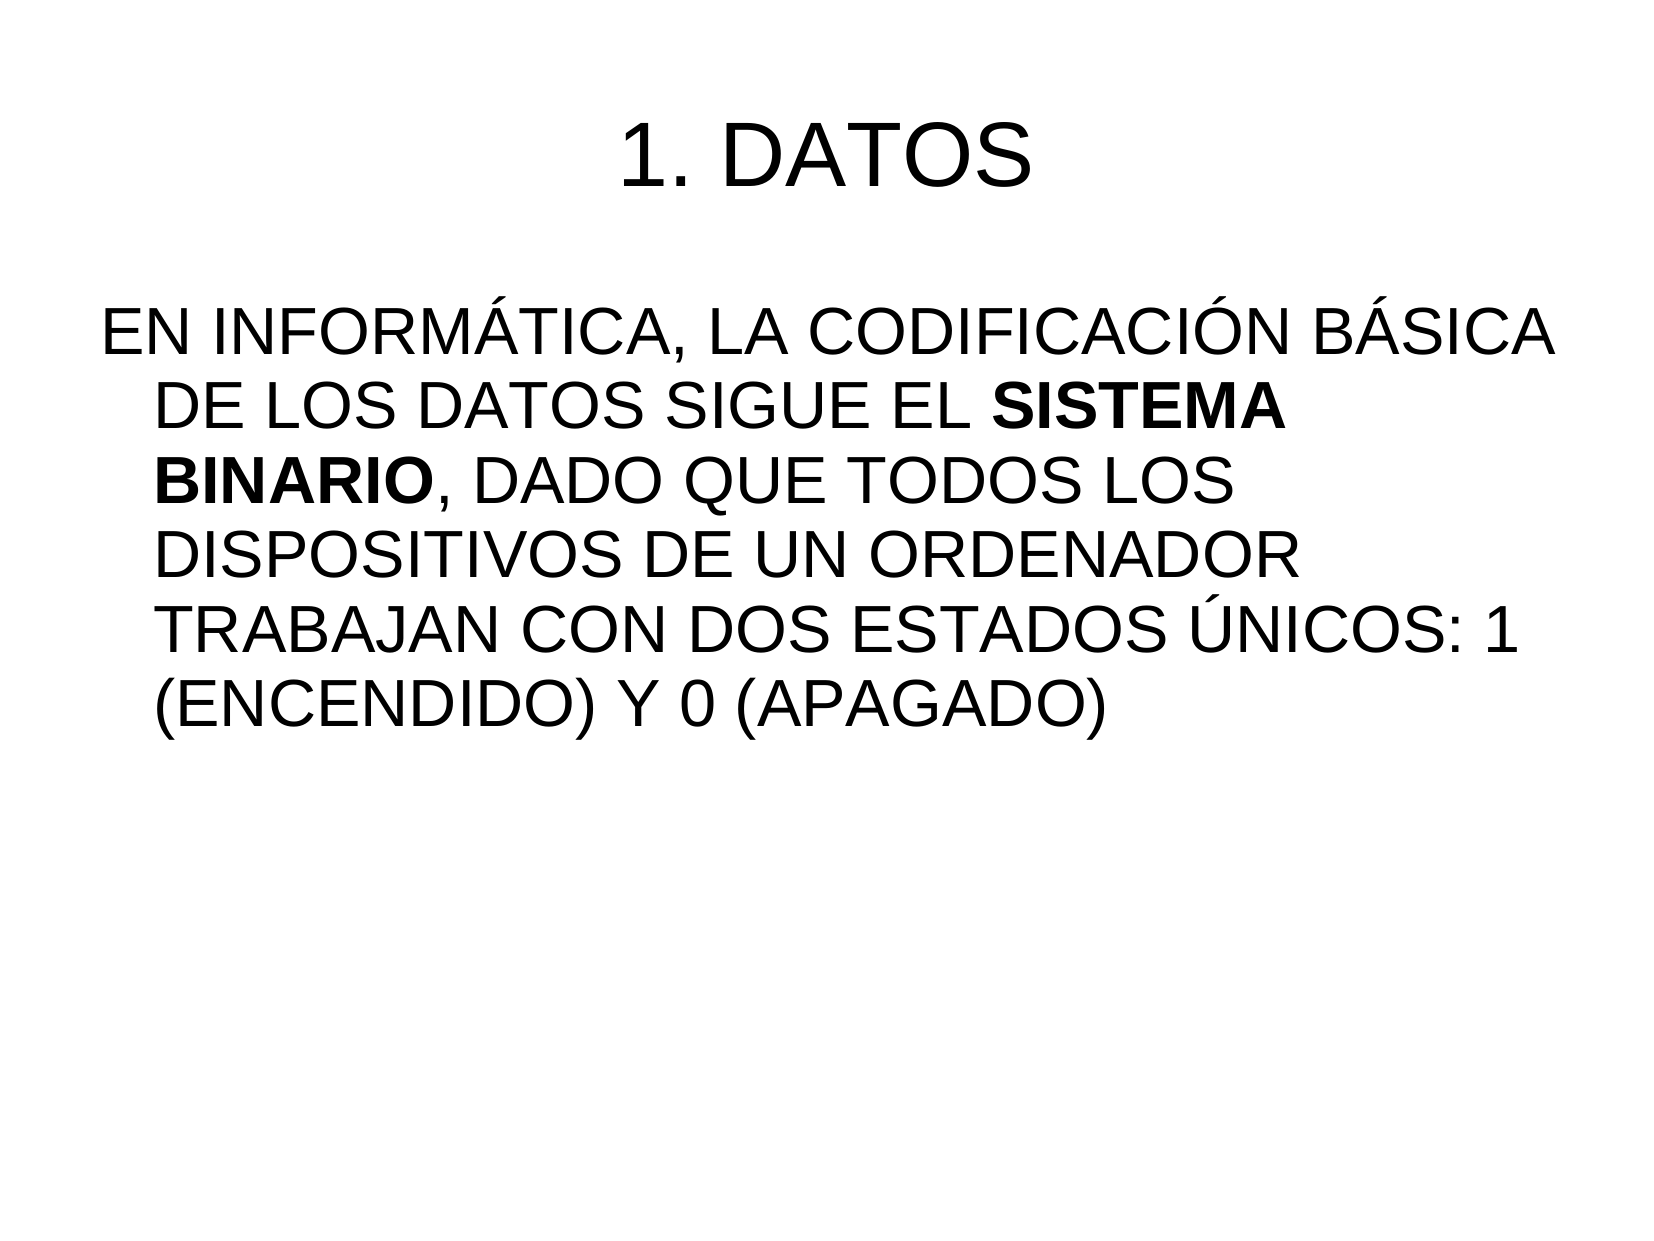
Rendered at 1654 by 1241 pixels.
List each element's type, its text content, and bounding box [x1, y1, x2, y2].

title 1. DATOS [82, 56, 1571, 249]
list EN INFORMÁTICA, LA CODIFICACIÓN BÁSICA DE LOS DATOS SIGUE EL SISTEMA BINARIO, DADO QUE TODOS LOS DISPOSITIVOS DE UN ORDENADOR TRABAJAN CON DOS ESTADOS ÚNICOS: 1 (ENCENDIDO) Y 0 (APAGADO) [82, 290, 1571, 1109]
